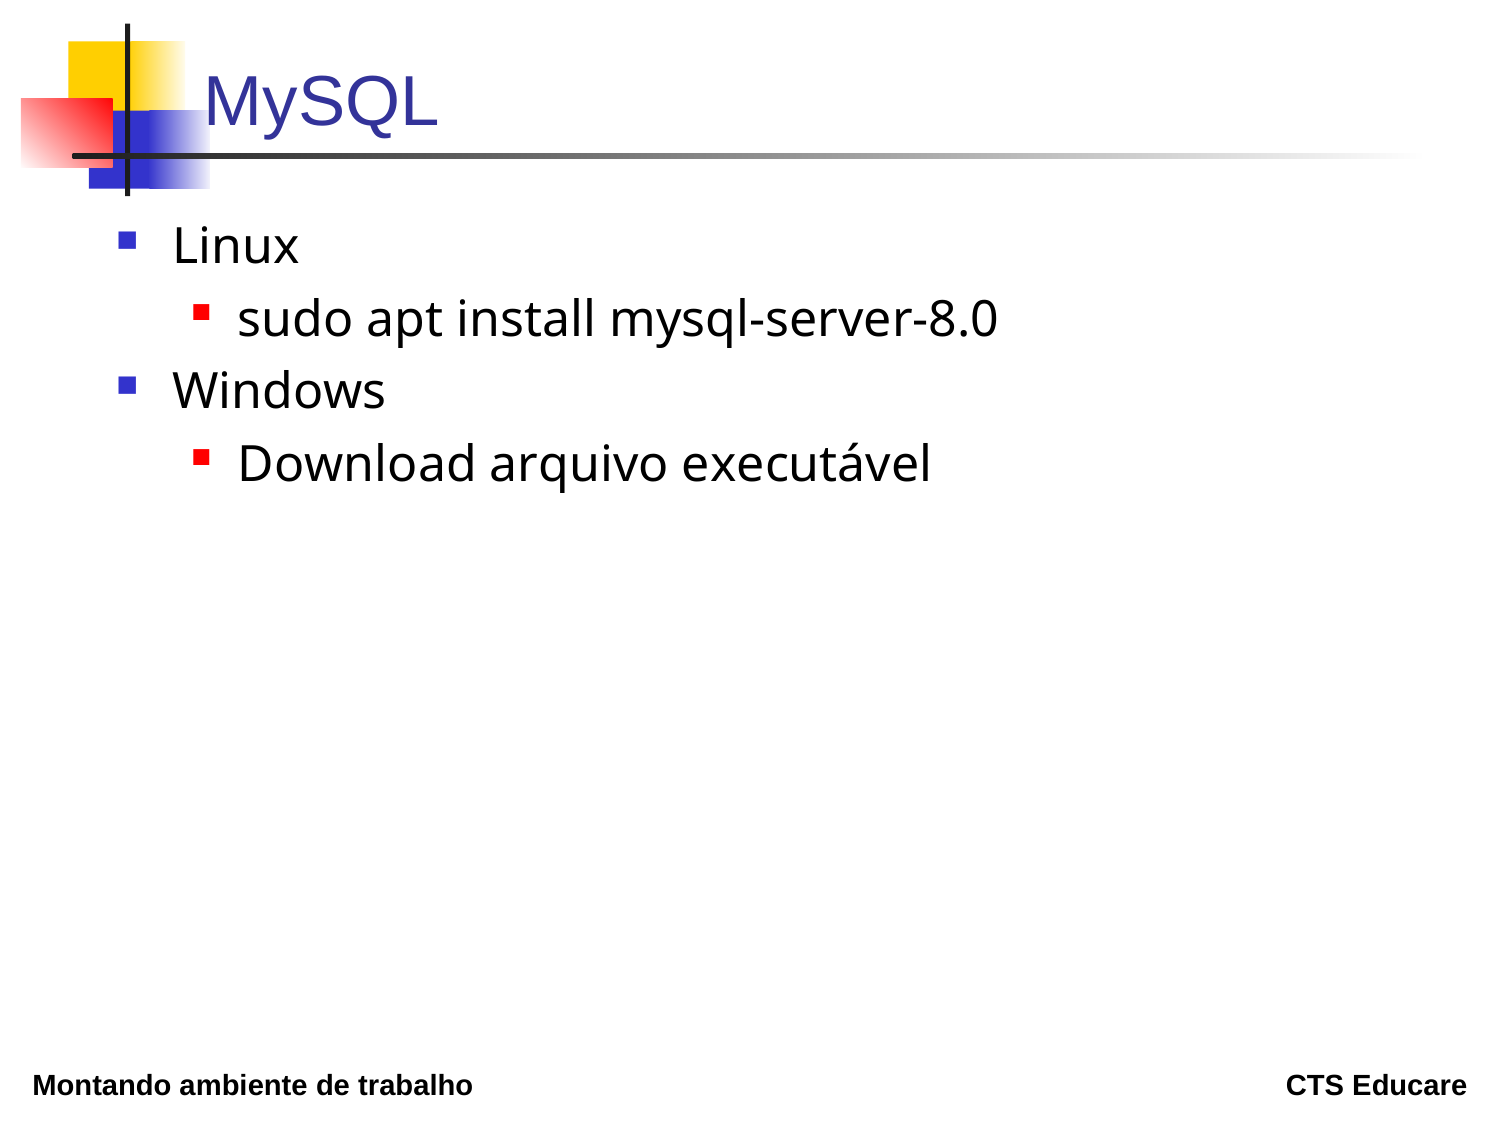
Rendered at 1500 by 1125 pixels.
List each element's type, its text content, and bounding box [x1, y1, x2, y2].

title MySQL [188, 46, 1468, 149]
list Linux sudo apt install mysql-server-8.0 Windows Download arquivo executável [100, 206, 1447, 1024]
